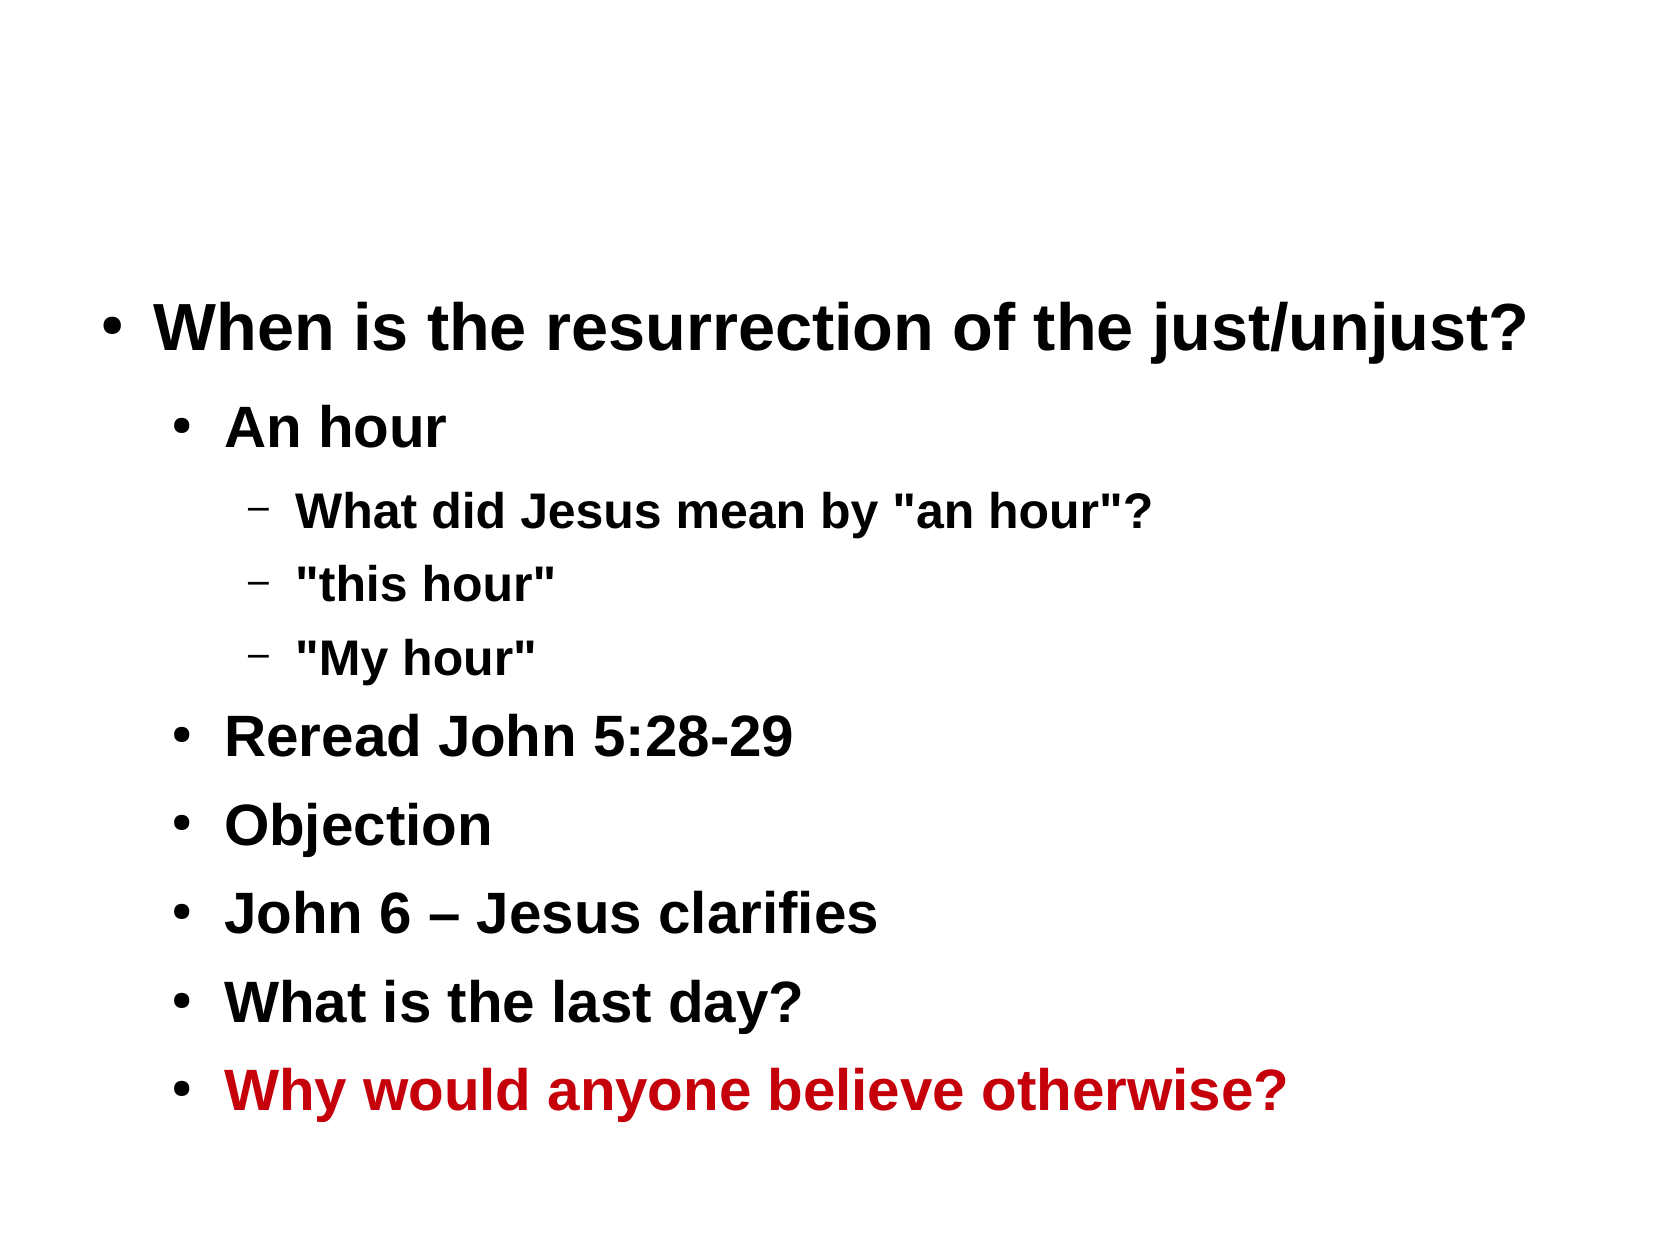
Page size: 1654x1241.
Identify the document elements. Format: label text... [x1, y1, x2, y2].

list When is the resurrection of the just/unjust? An hour What did Jesus mean by "an hour"? "this hour" "My hour" Reread John 5:28-29 Objection John 6 – Jesus clarifies What is the last day? Why would anyone believe otherwise? [82, 290, 1571, 1124]
